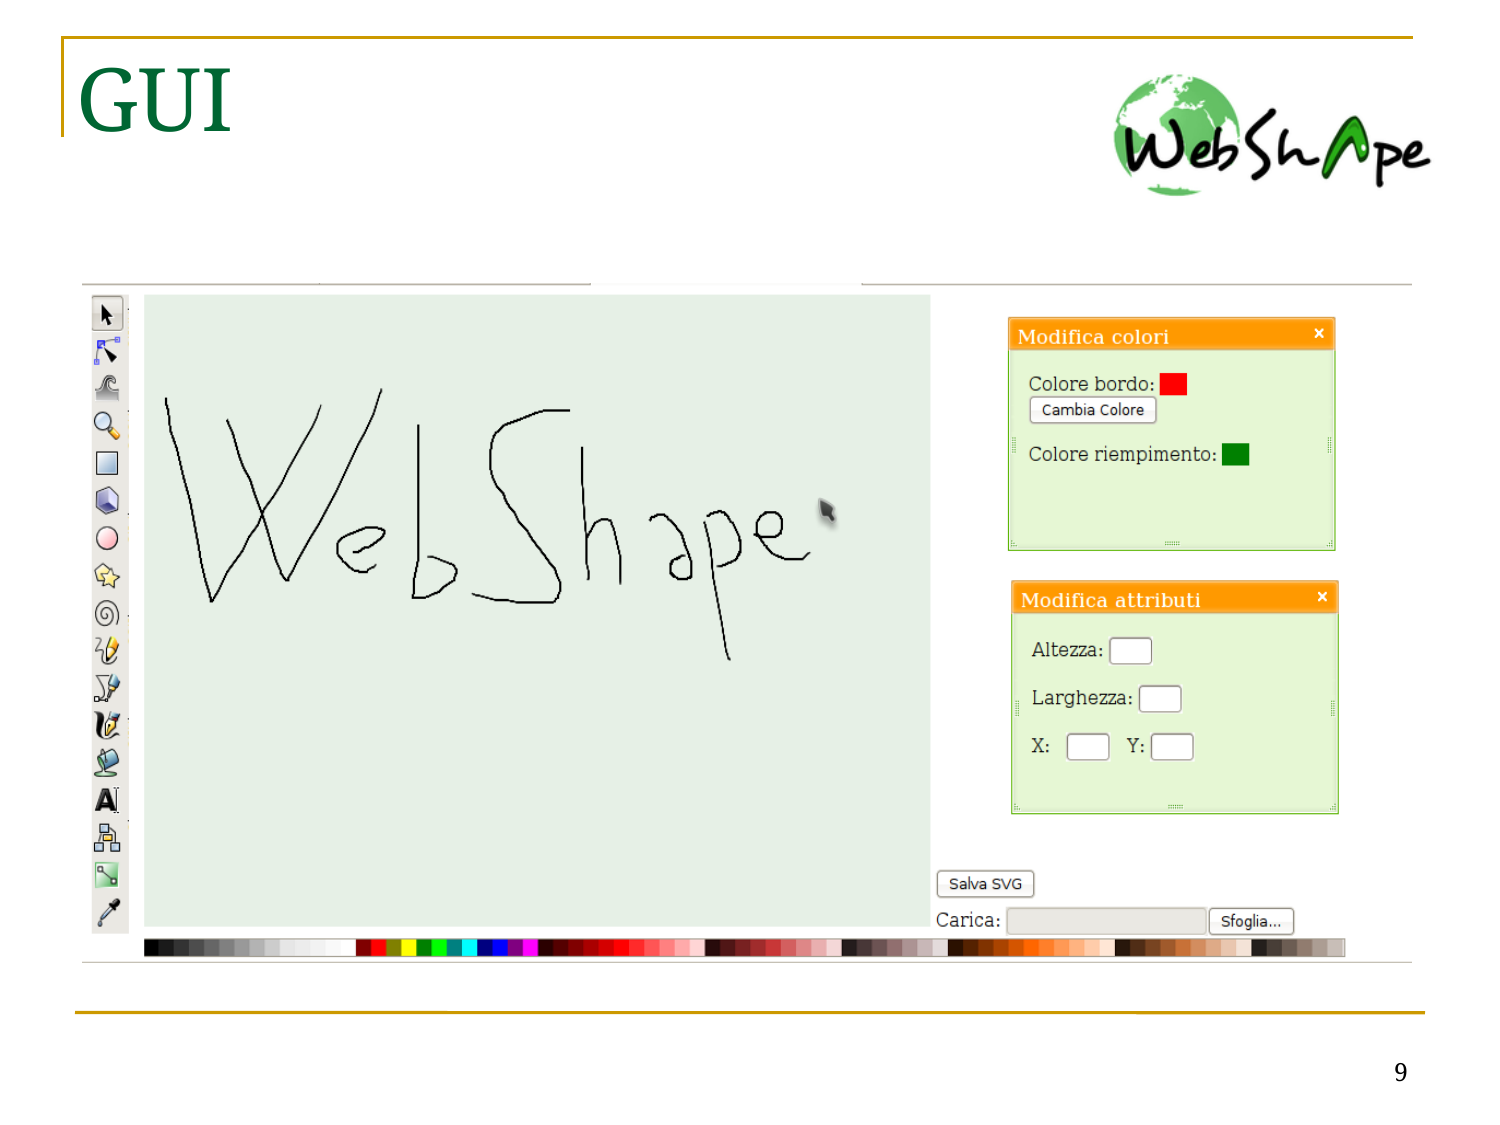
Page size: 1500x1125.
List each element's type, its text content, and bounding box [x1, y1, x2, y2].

picture [1087, 47, 1442, 225]
title GUI [76, 51, 1426, 263]
picture [82, 283, 1412, 963]
